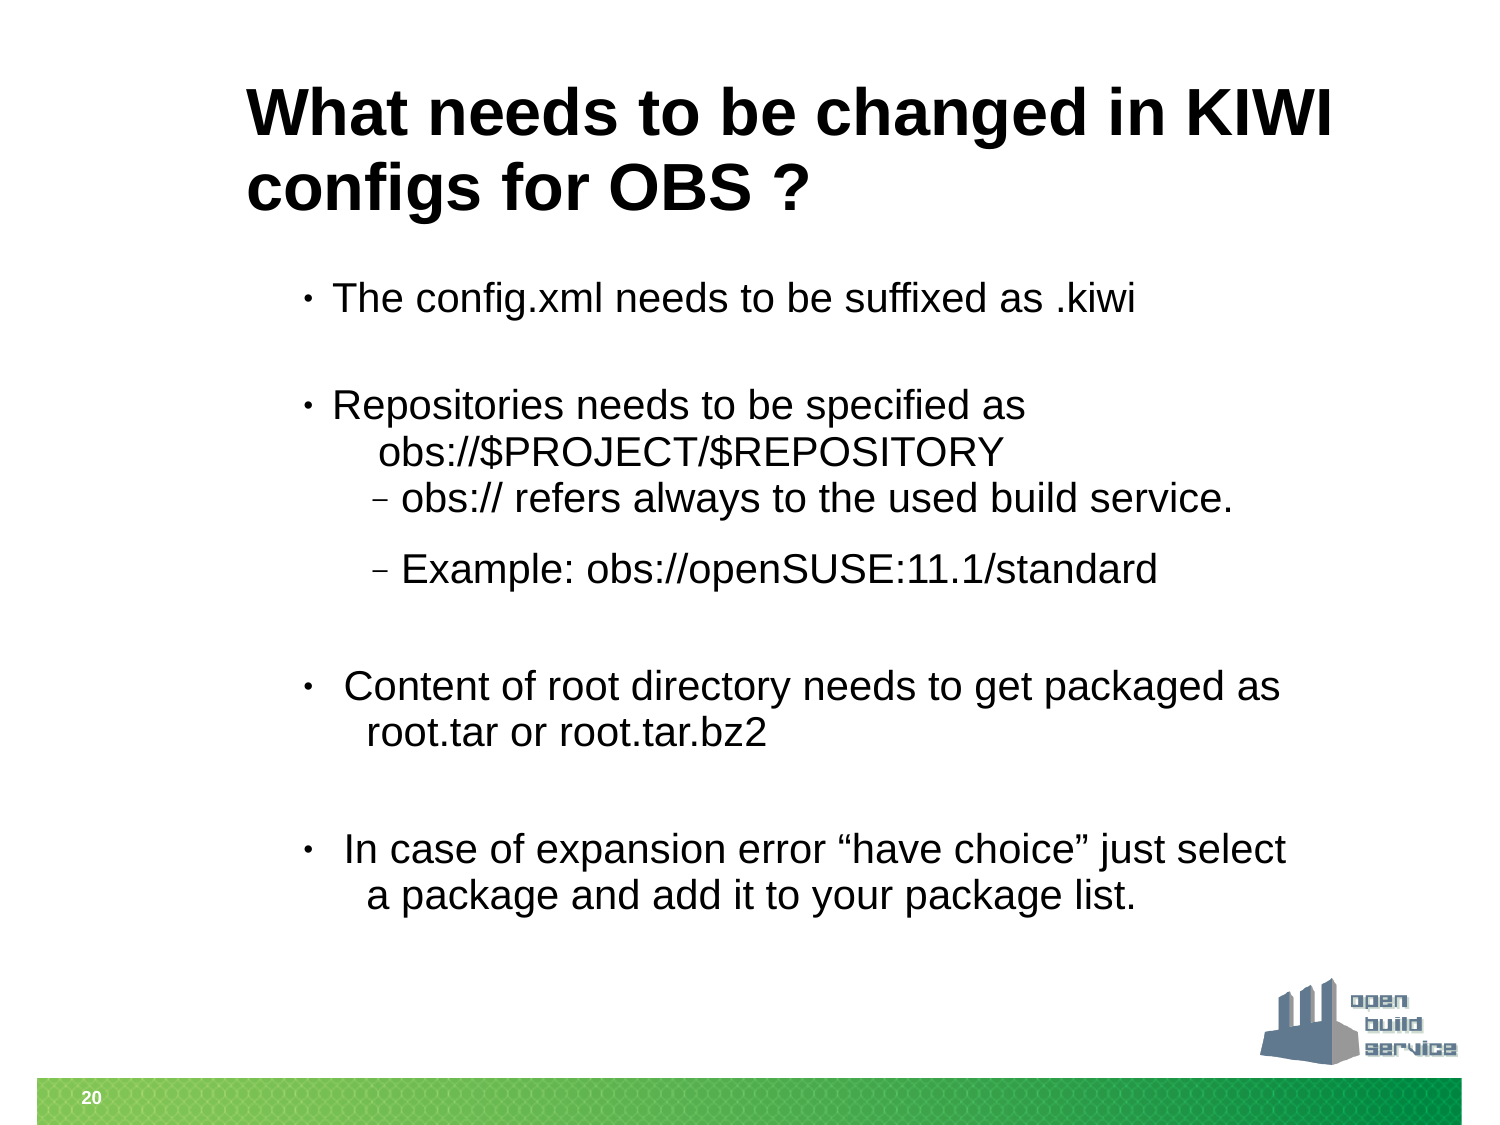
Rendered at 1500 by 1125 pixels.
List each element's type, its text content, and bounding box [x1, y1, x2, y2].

picture [1260, 978, 1458, 1065]
title What needs to be changed in KIWI configs for OBS ? [246, 60, 1409, 239]
picture [37, 1078, 1462, 1125]
list The config.xml needs to be suffixed as .kiwi Repositories needs to be specified as obs://$PROJECT/$REPOSITORY obs:// refers always to the used build service. Example: obs://openSUSE:11.1/standard Content of root directory needs to get packaged as root.tar or root.tar.bz2 In case of expansion error “have choice” just select a package and add it to your package list. [245, 267, 1449, 995]
